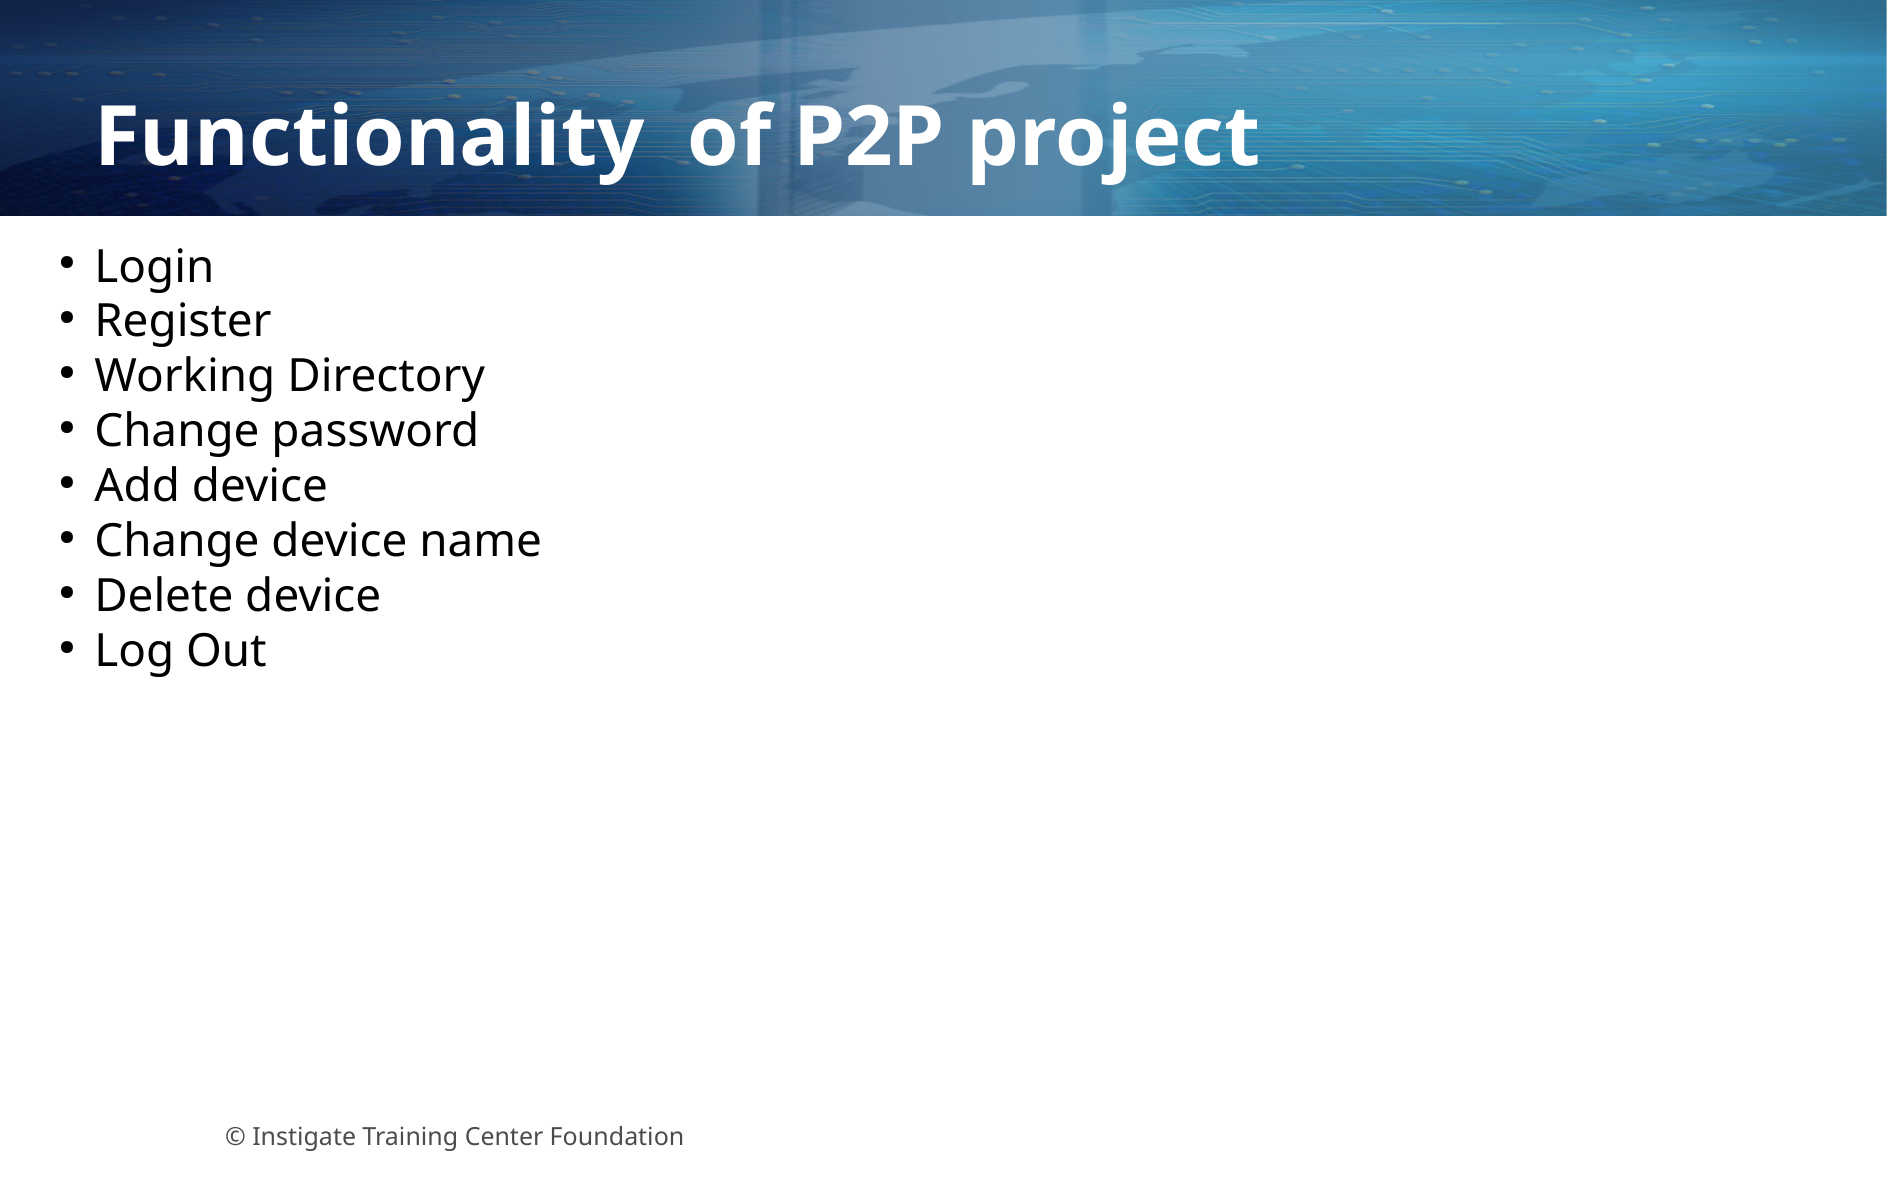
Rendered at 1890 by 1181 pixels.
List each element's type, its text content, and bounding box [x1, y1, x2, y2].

text_box Functionality of P2P project [94, 54, 1793, 210]
text_box Login Register Working Directory Change password Add device Change device name Delete device Log Out [58, 236, 1831, 1001]
picture [0, 0, 1887, 216]
